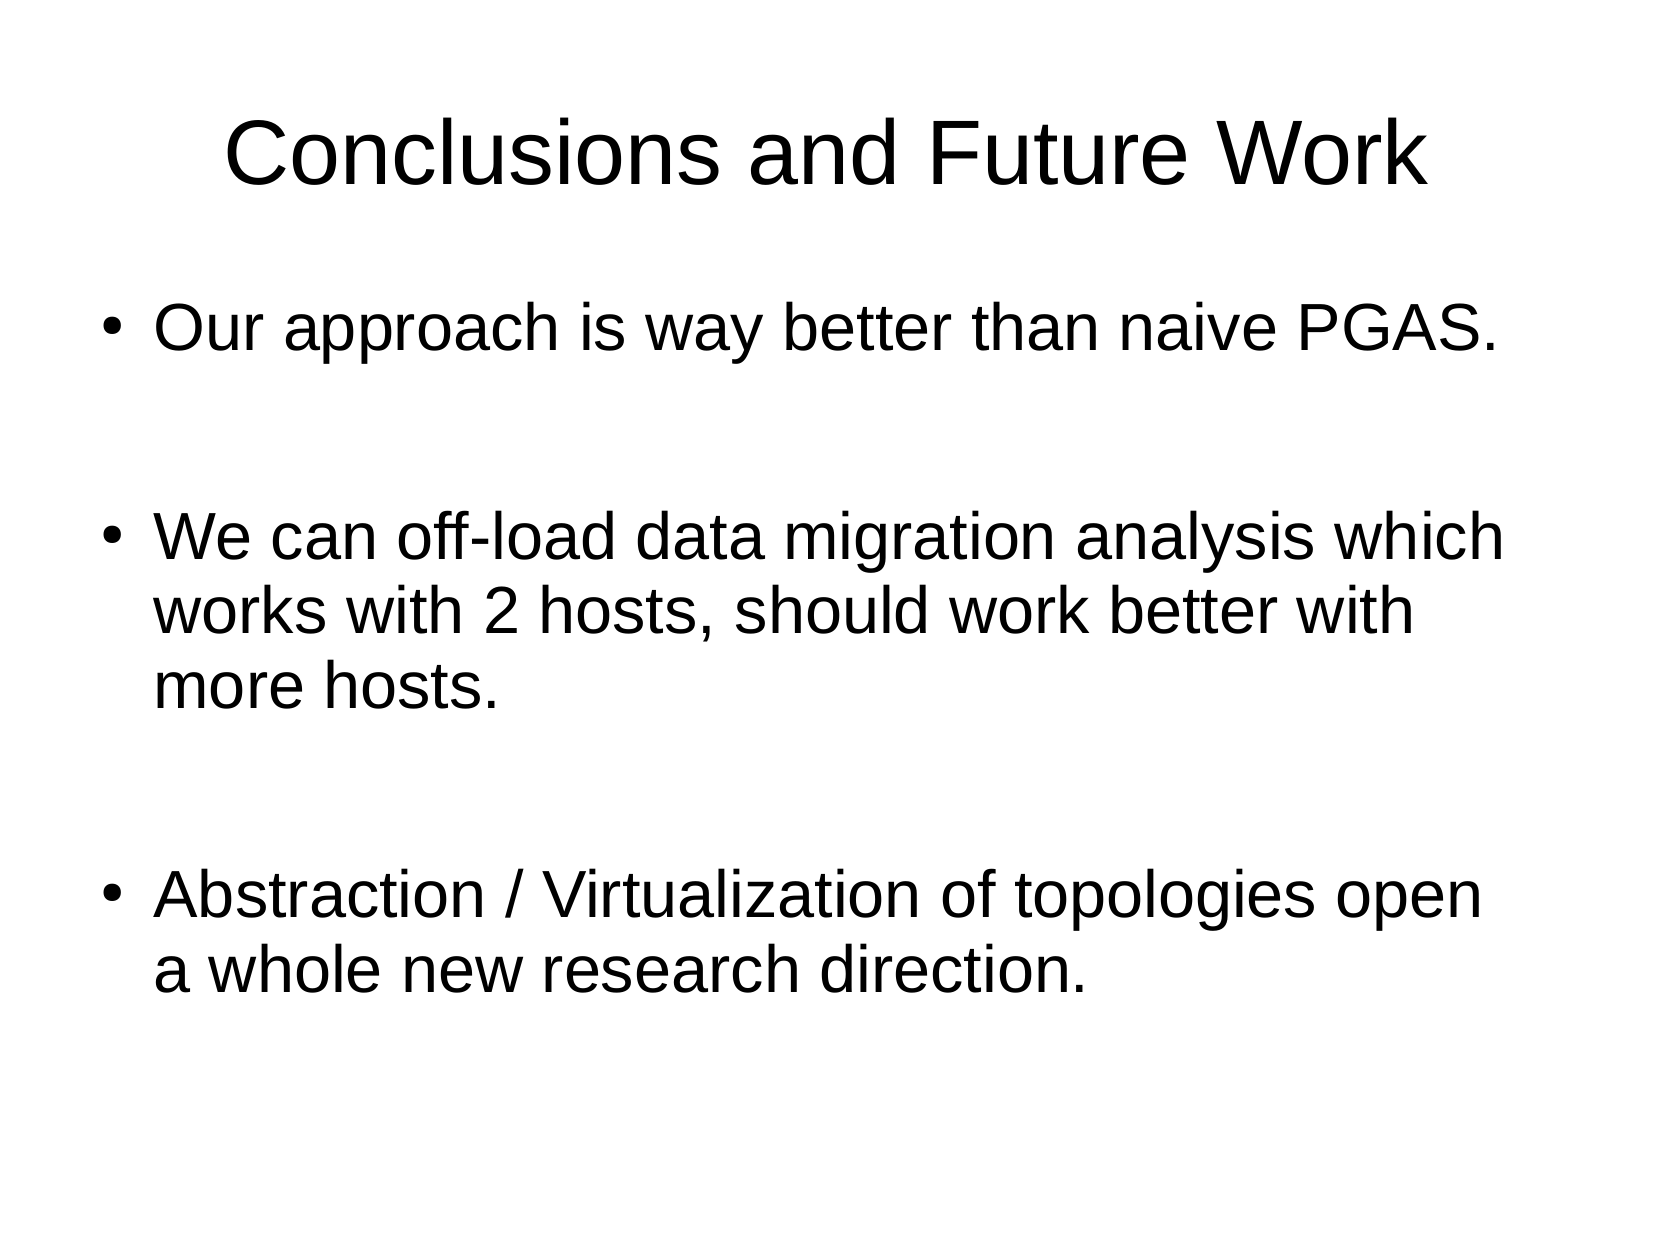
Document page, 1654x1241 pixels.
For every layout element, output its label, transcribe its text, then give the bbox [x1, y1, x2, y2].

list Our approach is way better than naive PGAS. We can off-load data migration analysis which works with 2 hosts, should work better with more hosts. Abstraction / Virtualization of topologies open a whole new research direction. [82, 290, 1538, 1201]
title Conclusions and Future Work [82, 49, 1571, 257]
